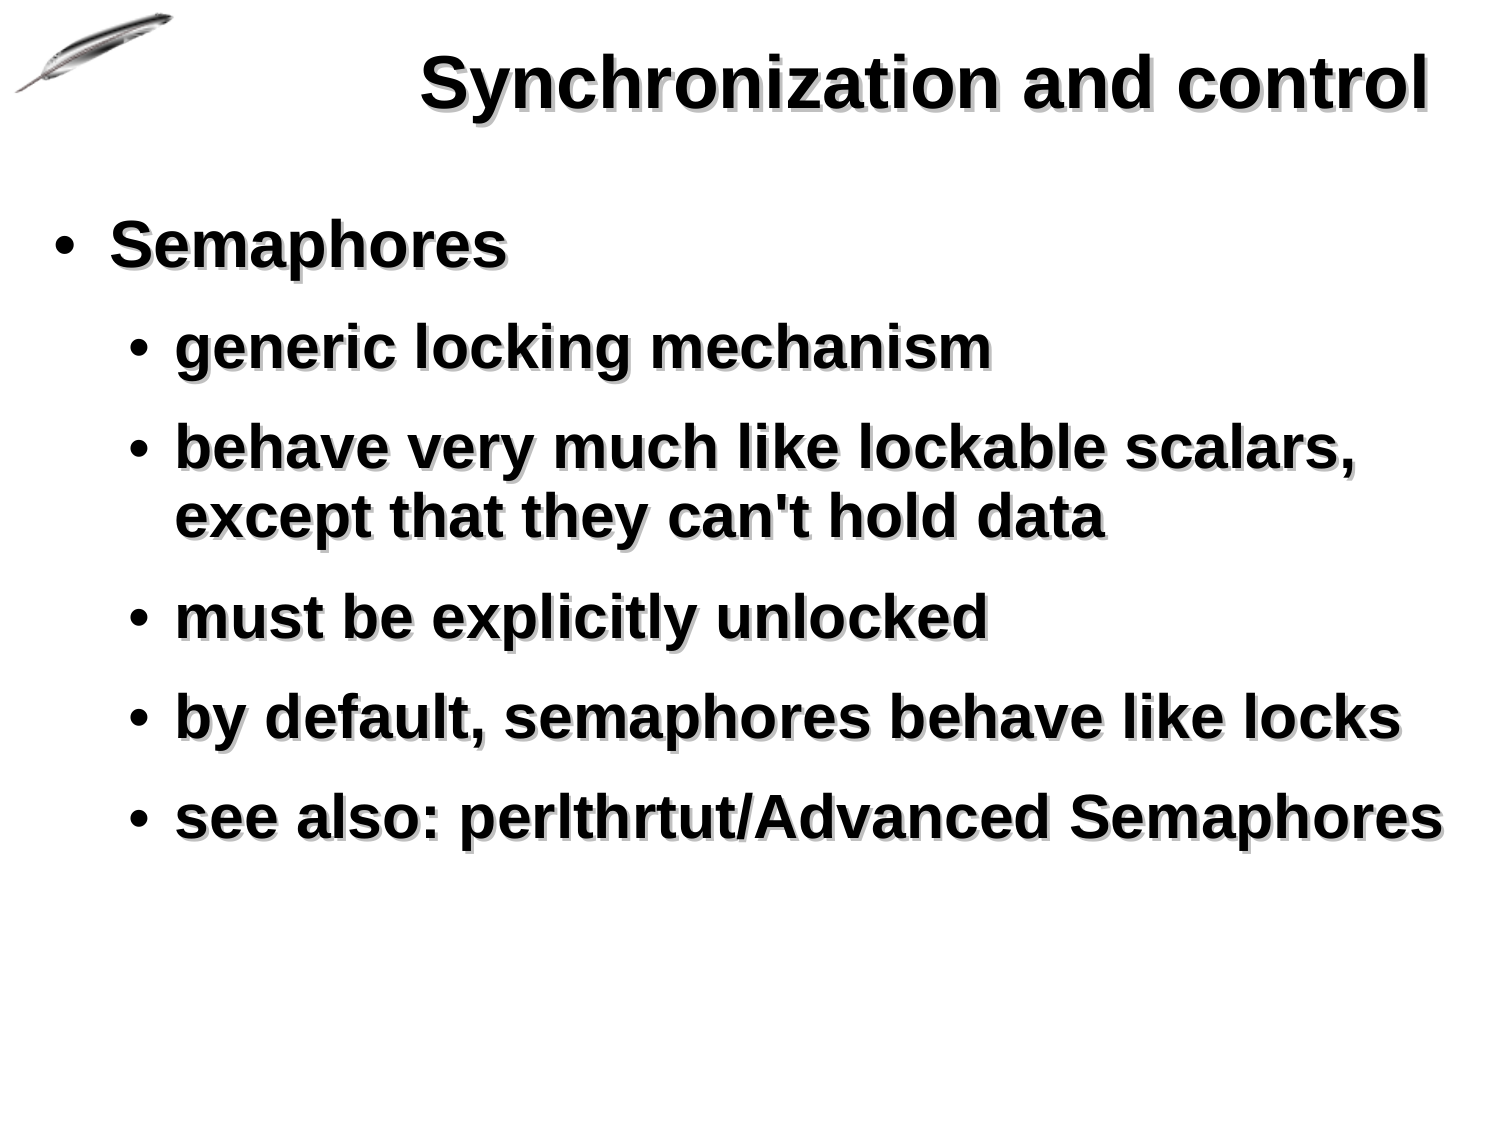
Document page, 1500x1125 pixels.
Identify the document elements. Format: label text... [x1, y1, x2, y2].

picture [11, 11, 179, 95]
title Synchronization and control [419, 0, 1459, 176]
list Semaphores generic locking mechanism behave very much like lockable scalars, except that they can't hold data must be explicitly unlocked by default, semaphores behave like locks see also: perlthrtut/Advanced Semaphores [53, 207, 1447, 1084]
